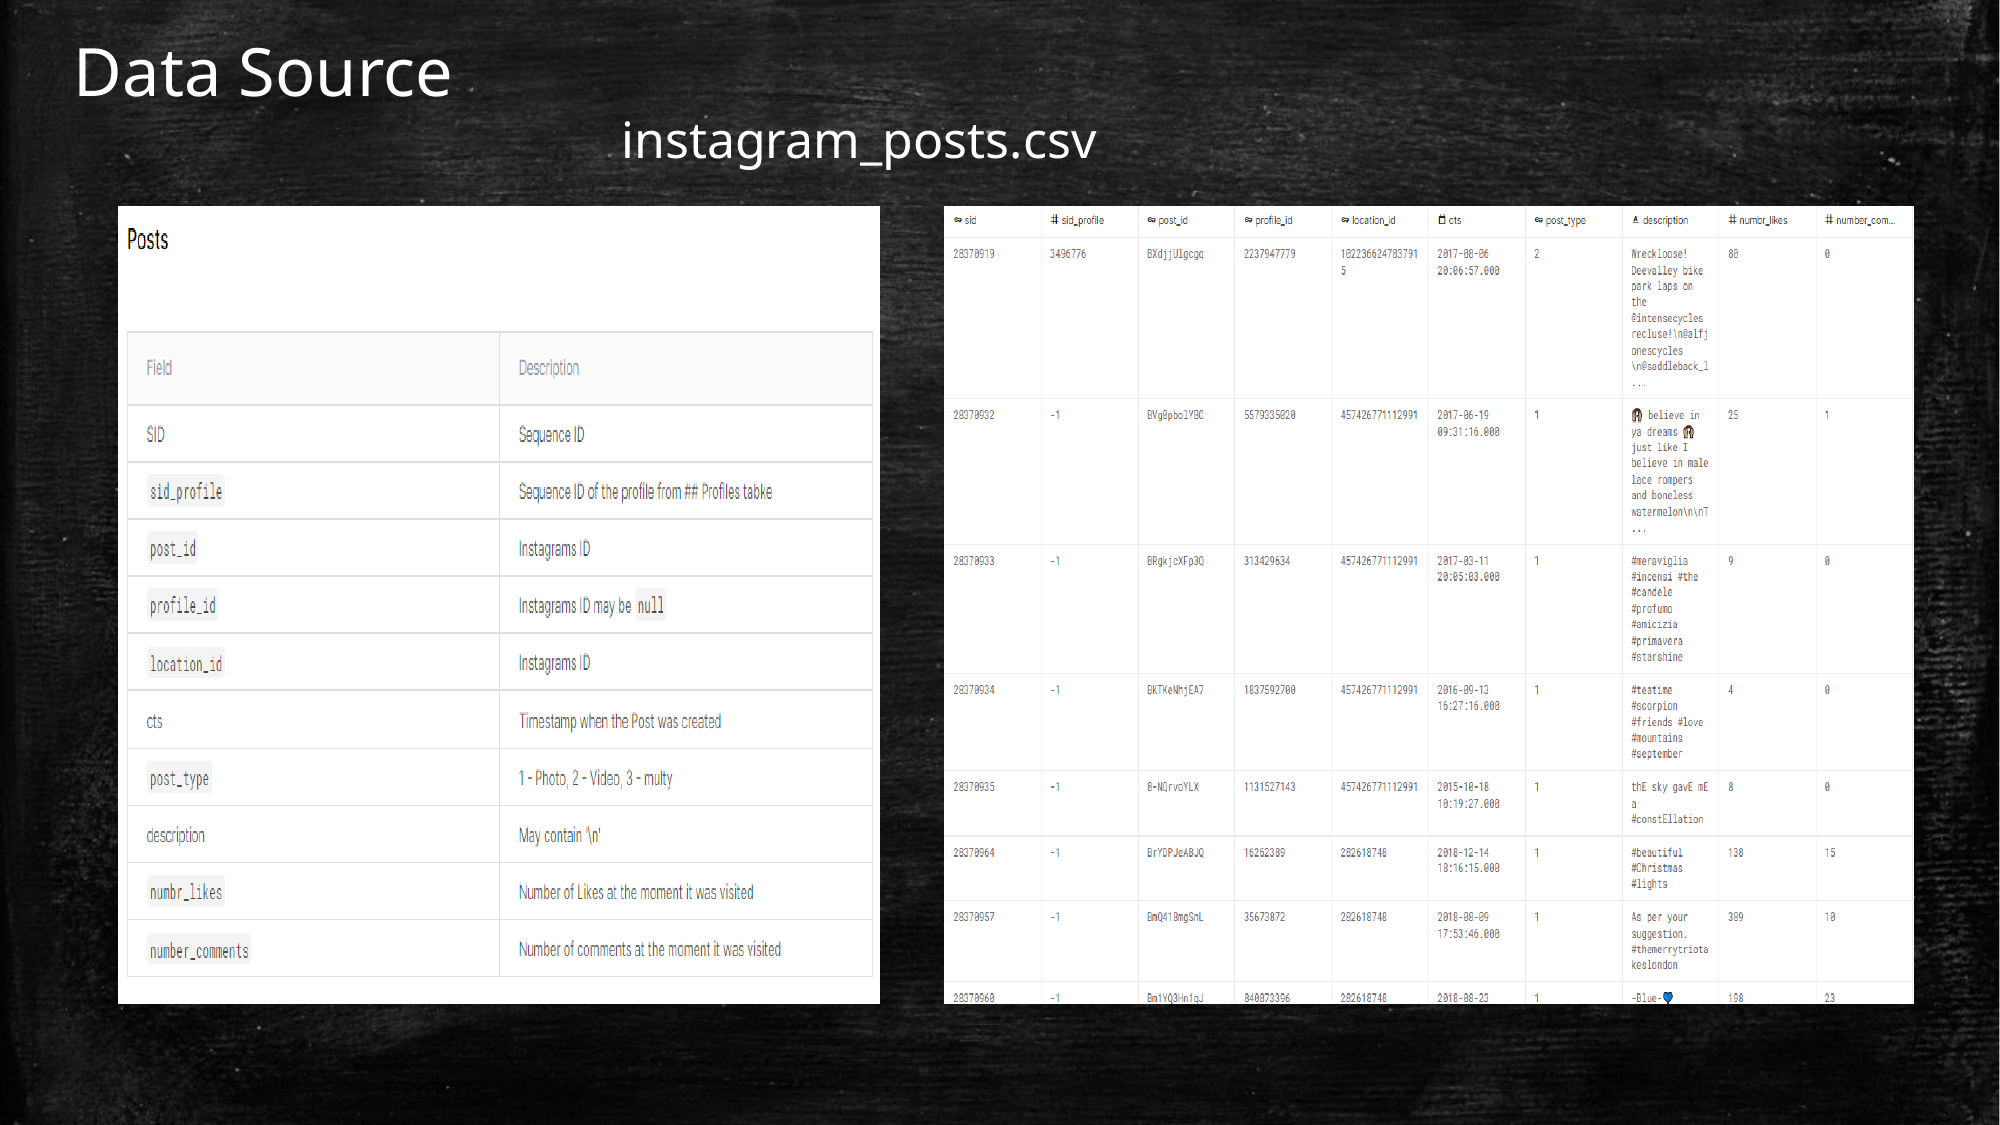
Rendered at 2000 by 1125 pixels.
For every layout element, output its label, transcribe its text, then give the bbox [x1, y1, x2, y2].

title instagram_posts.csv [606, 112, 1375, 178]
title Data Source [59, 53, 607, 119]
picture [0, 0, 2000, 1125]
